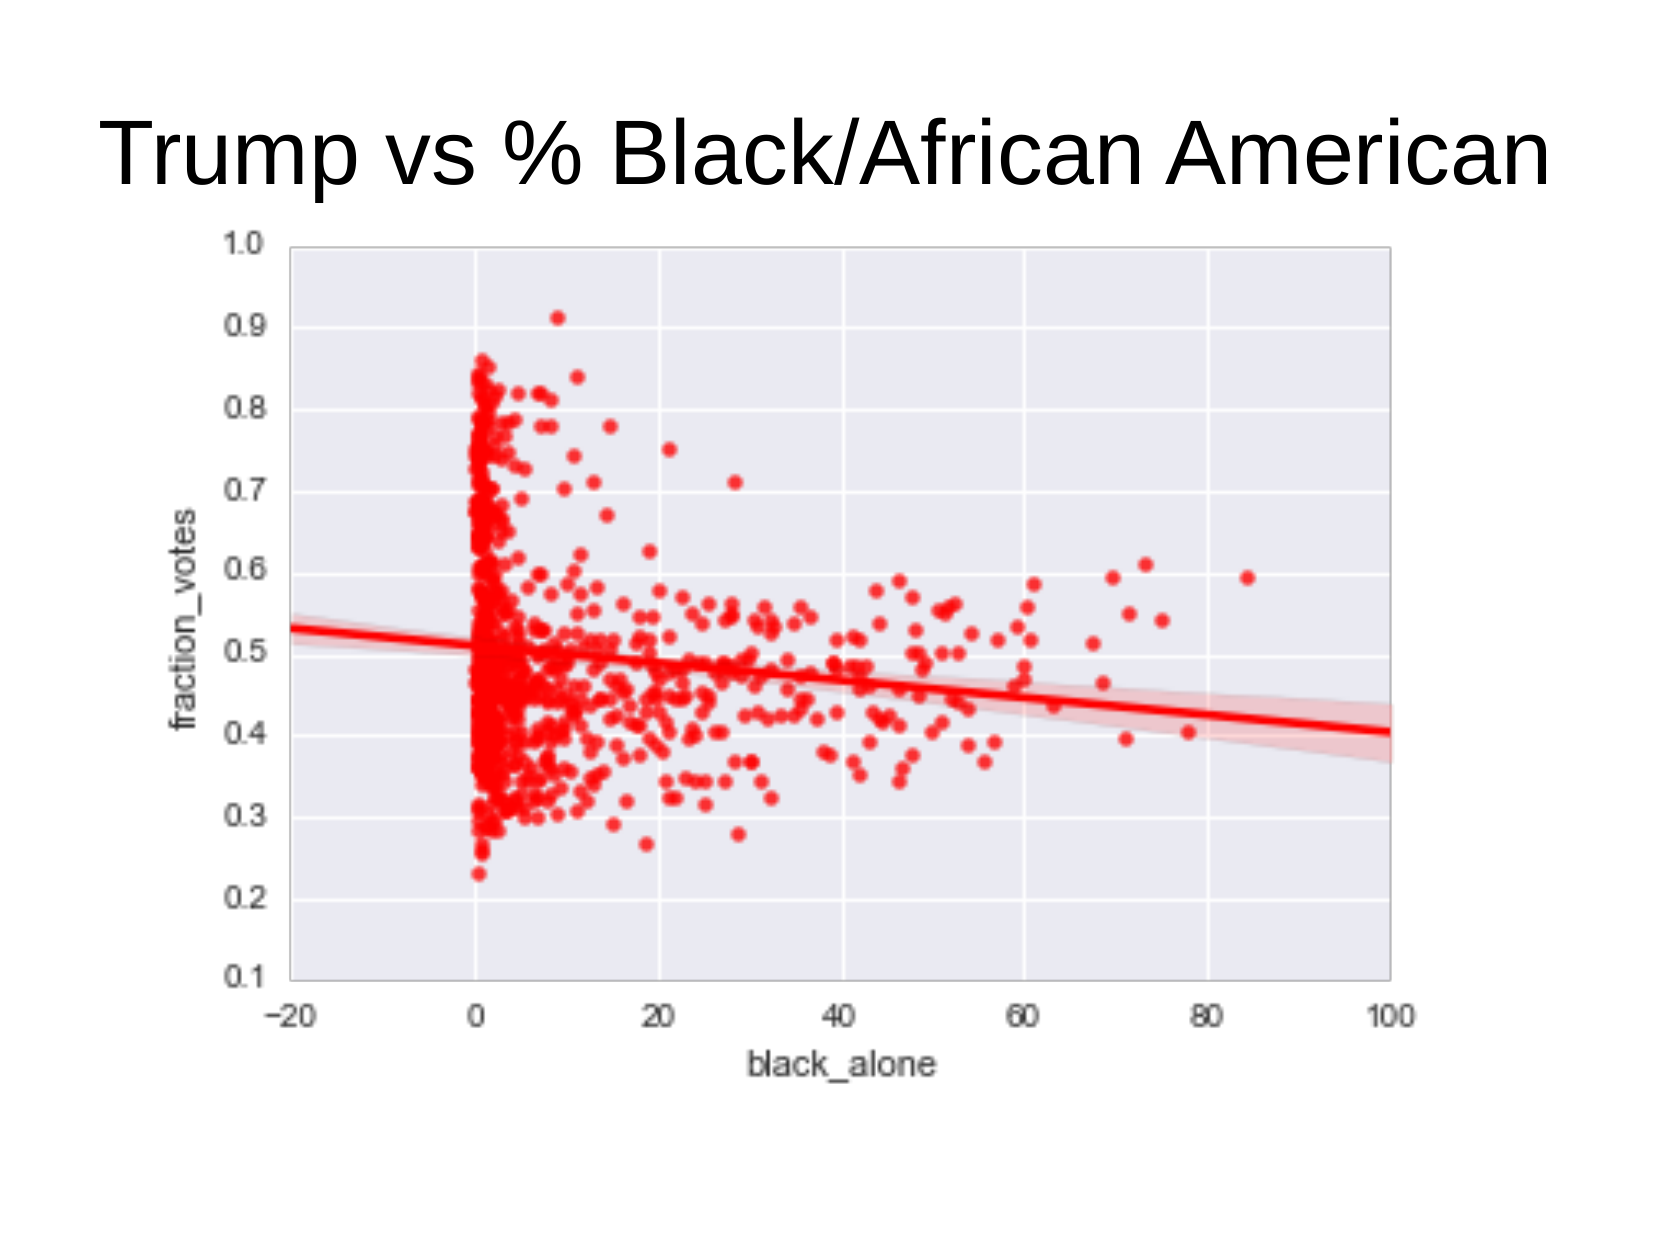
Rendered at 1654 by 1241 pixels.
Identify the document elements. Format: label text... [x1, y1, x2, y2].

picture [150, 209, 1441, 1107]
title Trump vs % Black/African American [82, 49, 1571, 257]
